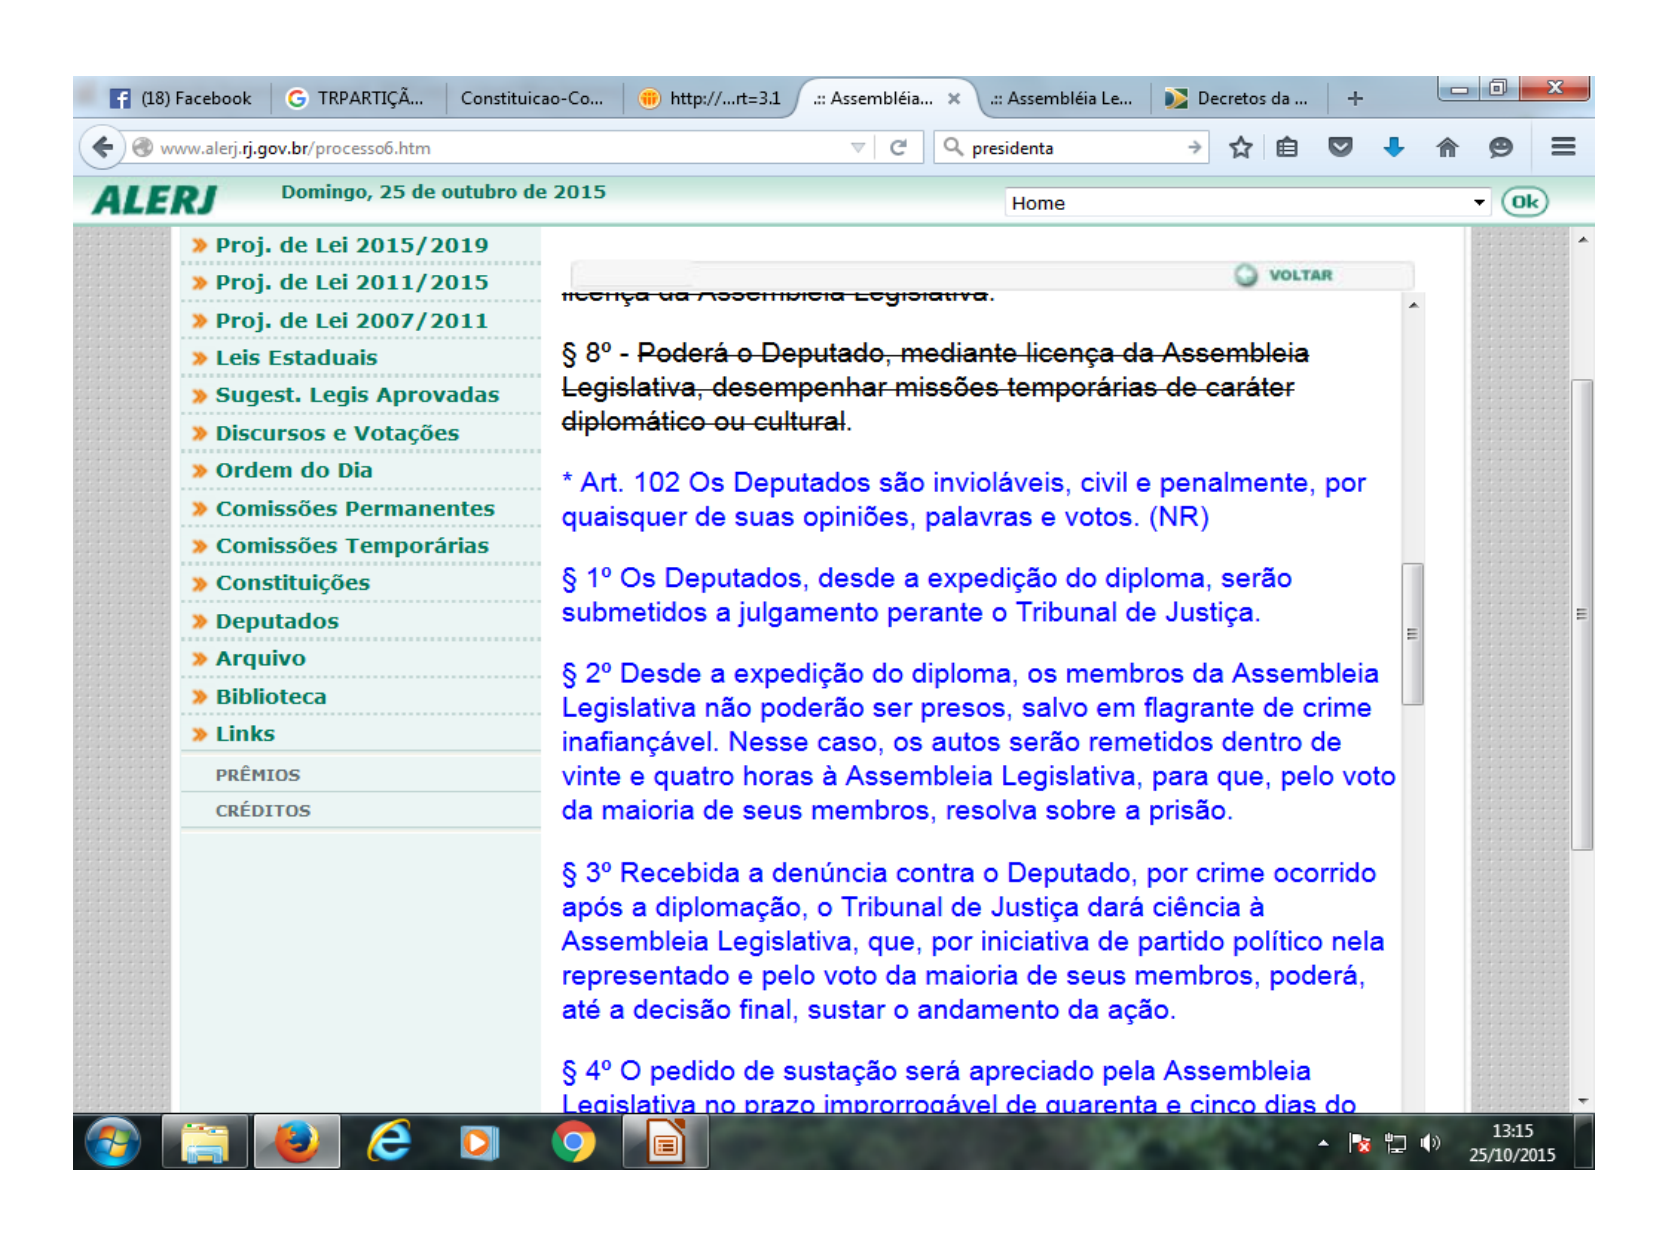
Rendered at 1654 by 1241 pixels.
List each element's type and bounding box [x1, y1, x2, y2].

picture [73, 76, 1595, 1170]
